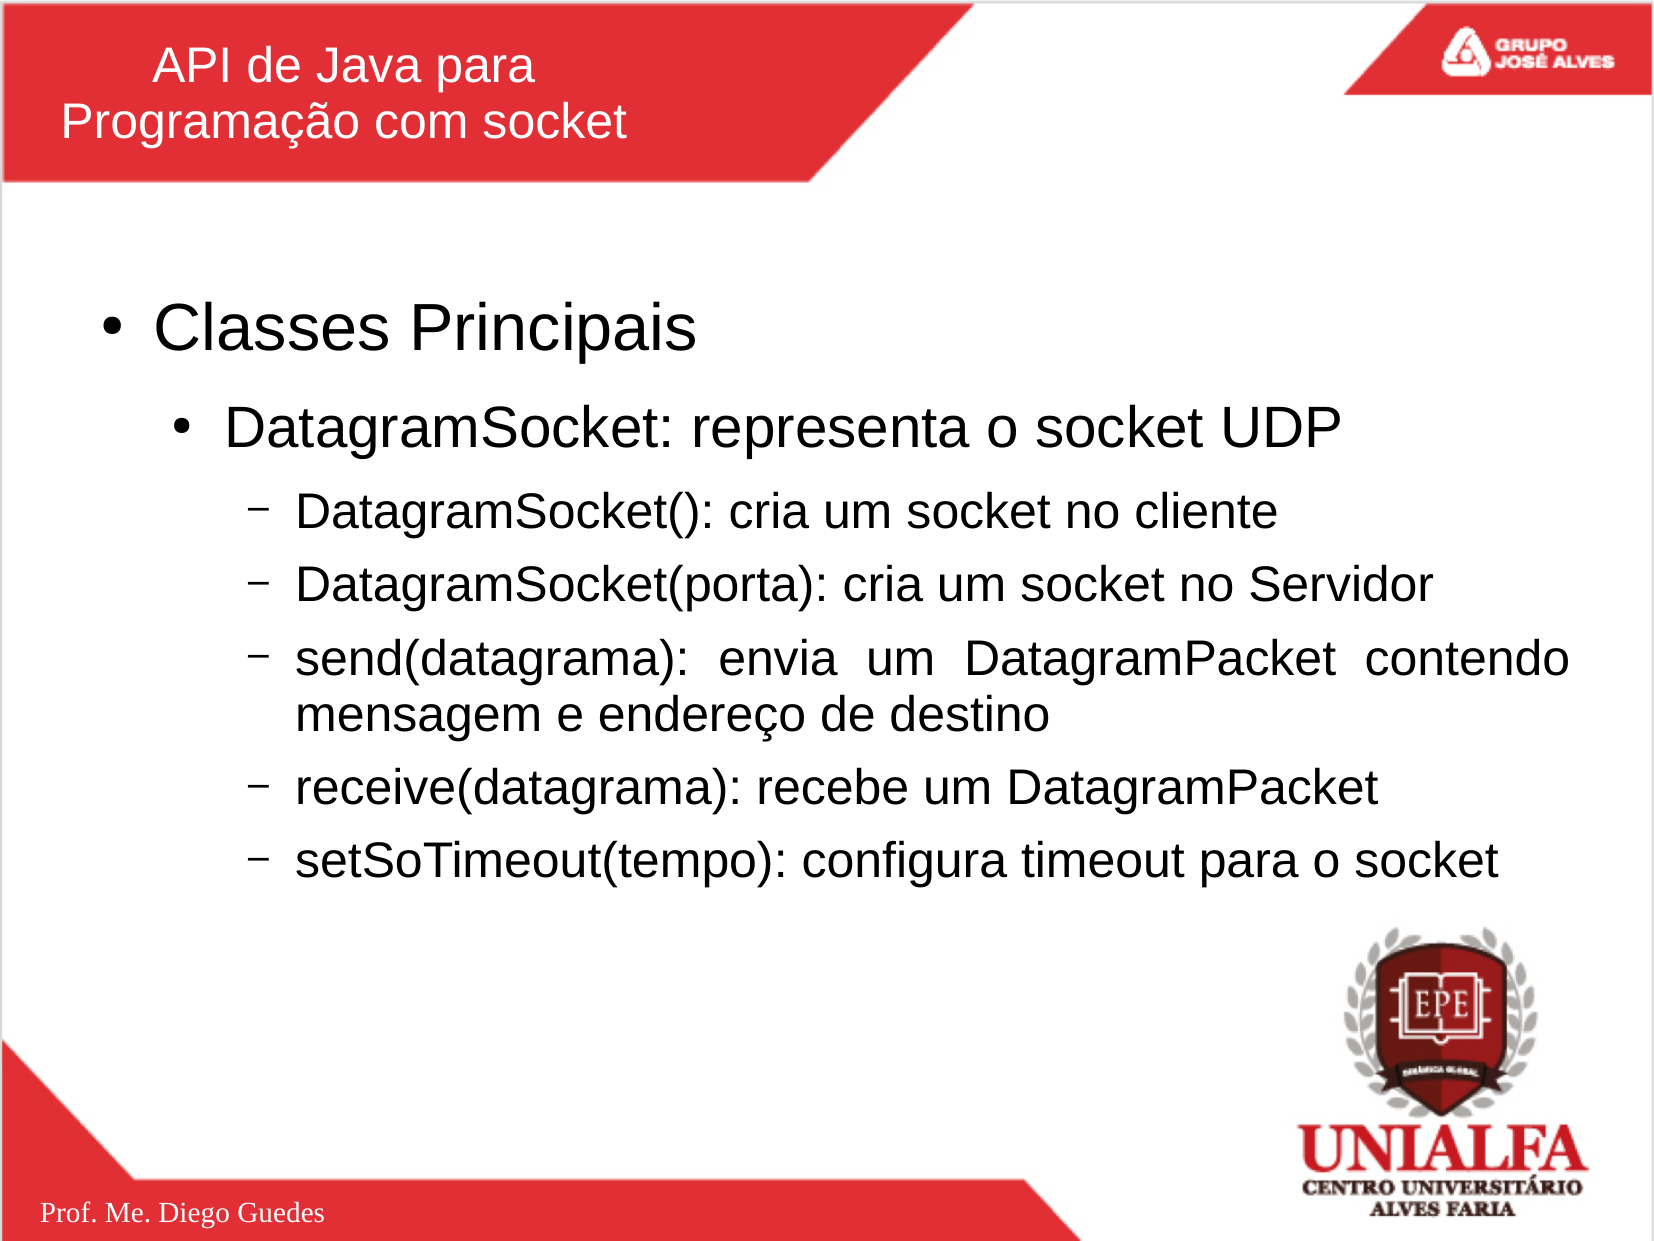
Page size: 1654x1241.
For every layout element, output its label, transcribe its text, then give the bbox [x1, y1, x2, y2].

picture [0, 0, 1654, 1241]
title API de Java para Programação com socket [21, 5, 666, 181]
list Classes Principais DatagramSocket: representa o socket UDP DatagramSocket(): cria um socket no cliente DatagramSocket(porta): cria um socket no Servidor send(datagrama): envia um DatagramPacket contendo mensagem e endereço de destino receive(datagrama): recebe um DatagramPacket setSoTimeout(tempo): configura timeout para o socket [82, 290, 1571, 1109]
